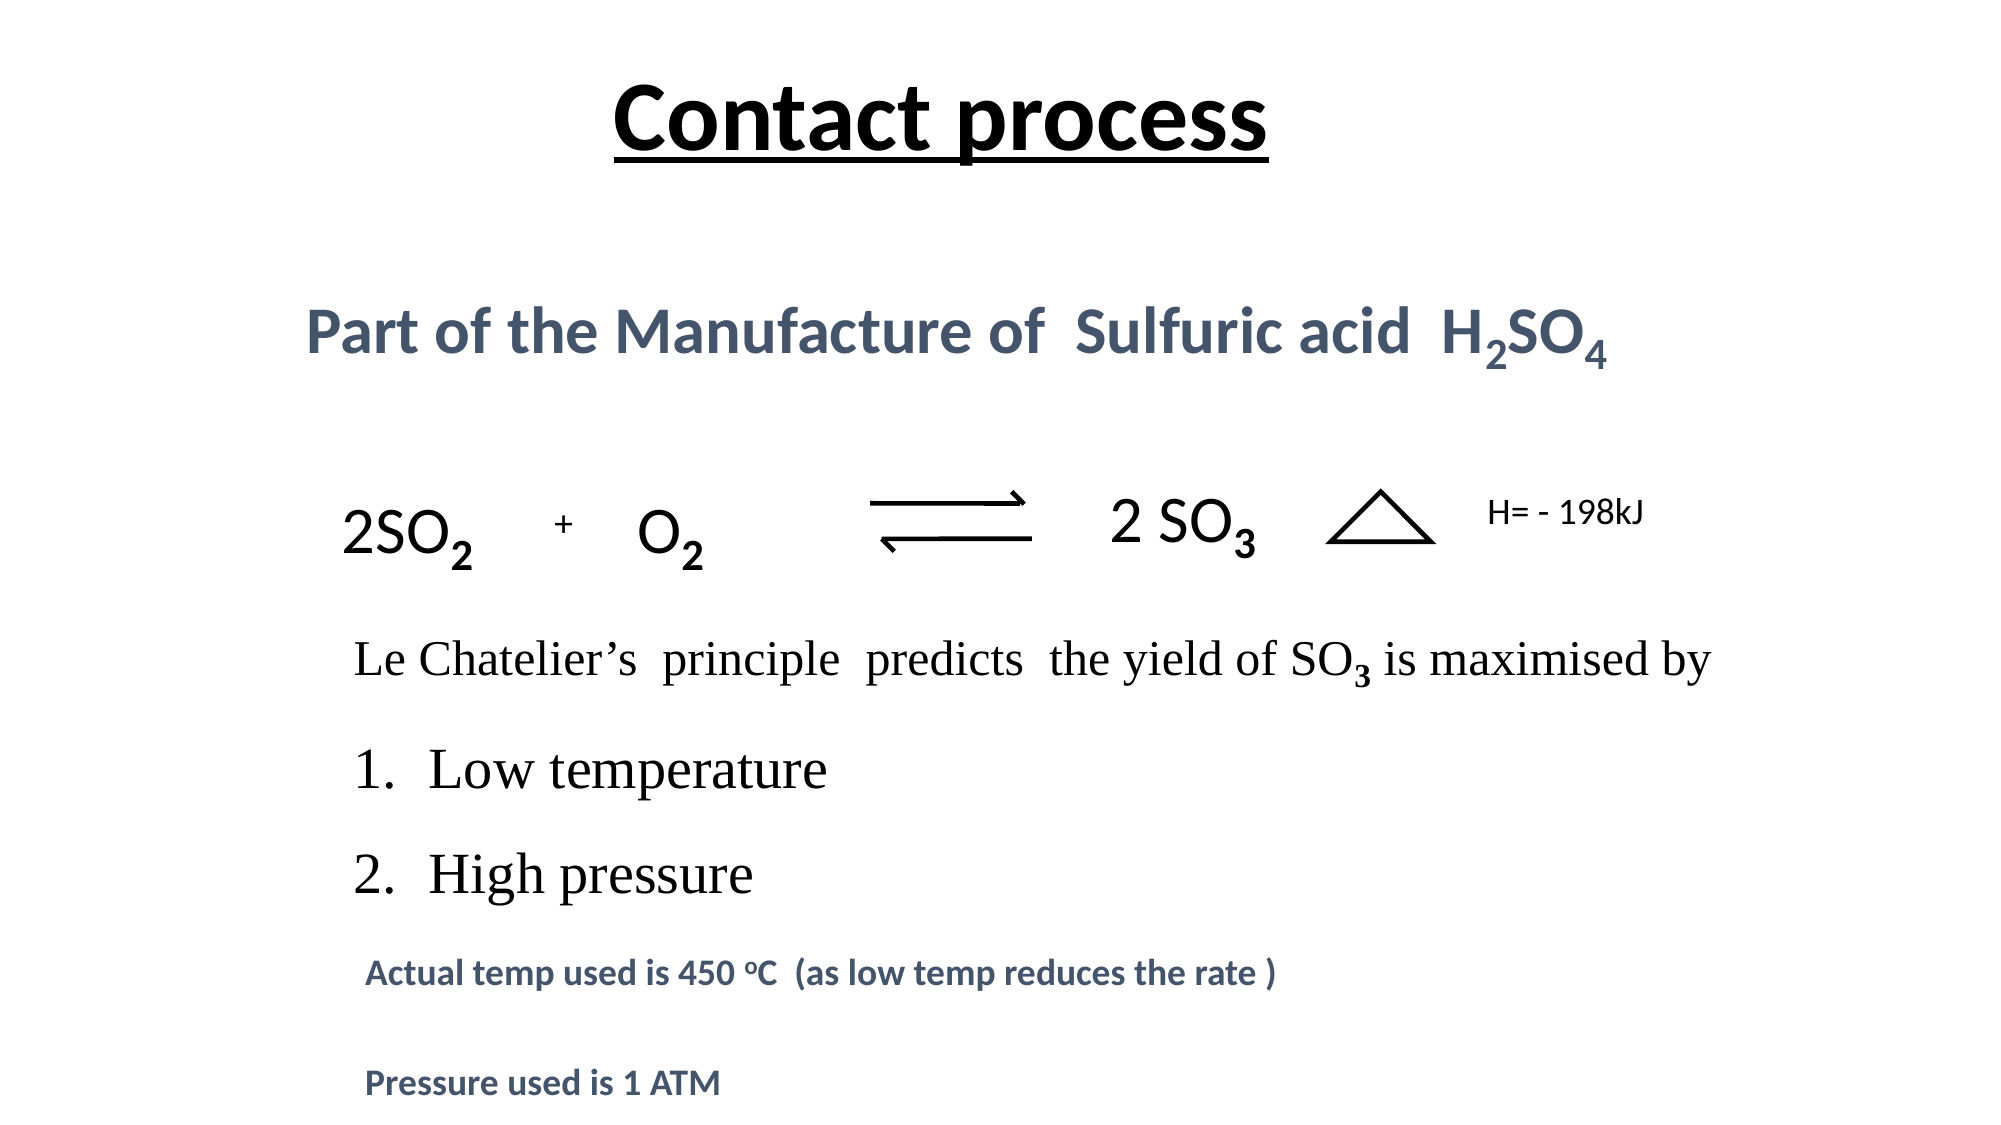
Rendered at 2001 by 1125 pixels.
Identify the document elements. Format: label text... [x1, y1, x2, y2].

text_box O2 [622, 479, 785, 575]
text_box Actual temp used is 450 oC (as low temp reduces the rate ) [350, 940, 1709, 1002]
text_box 2SO2 [326, 479, 540, 575]
text_box 2 SO3 [1094, 467, 1319, 564]
text_box Pressure used is 1 ATM [350, 1050, 1615, 1111]
text_box Contact process [598, 42, 1311, 178]
text_box Le Chatelier’s principle predicts the yield of SO3 is maximised by Low temperature High pressure [338, 609, 1786, 906]
text_box H= - 198kJ [1472, 479, 1751, 541]
text_box + [539, 491, 599, 553]
text_box Part of the Manufacture of Sulfuric acid H2SO4 [291, 278, 1750, 374]
